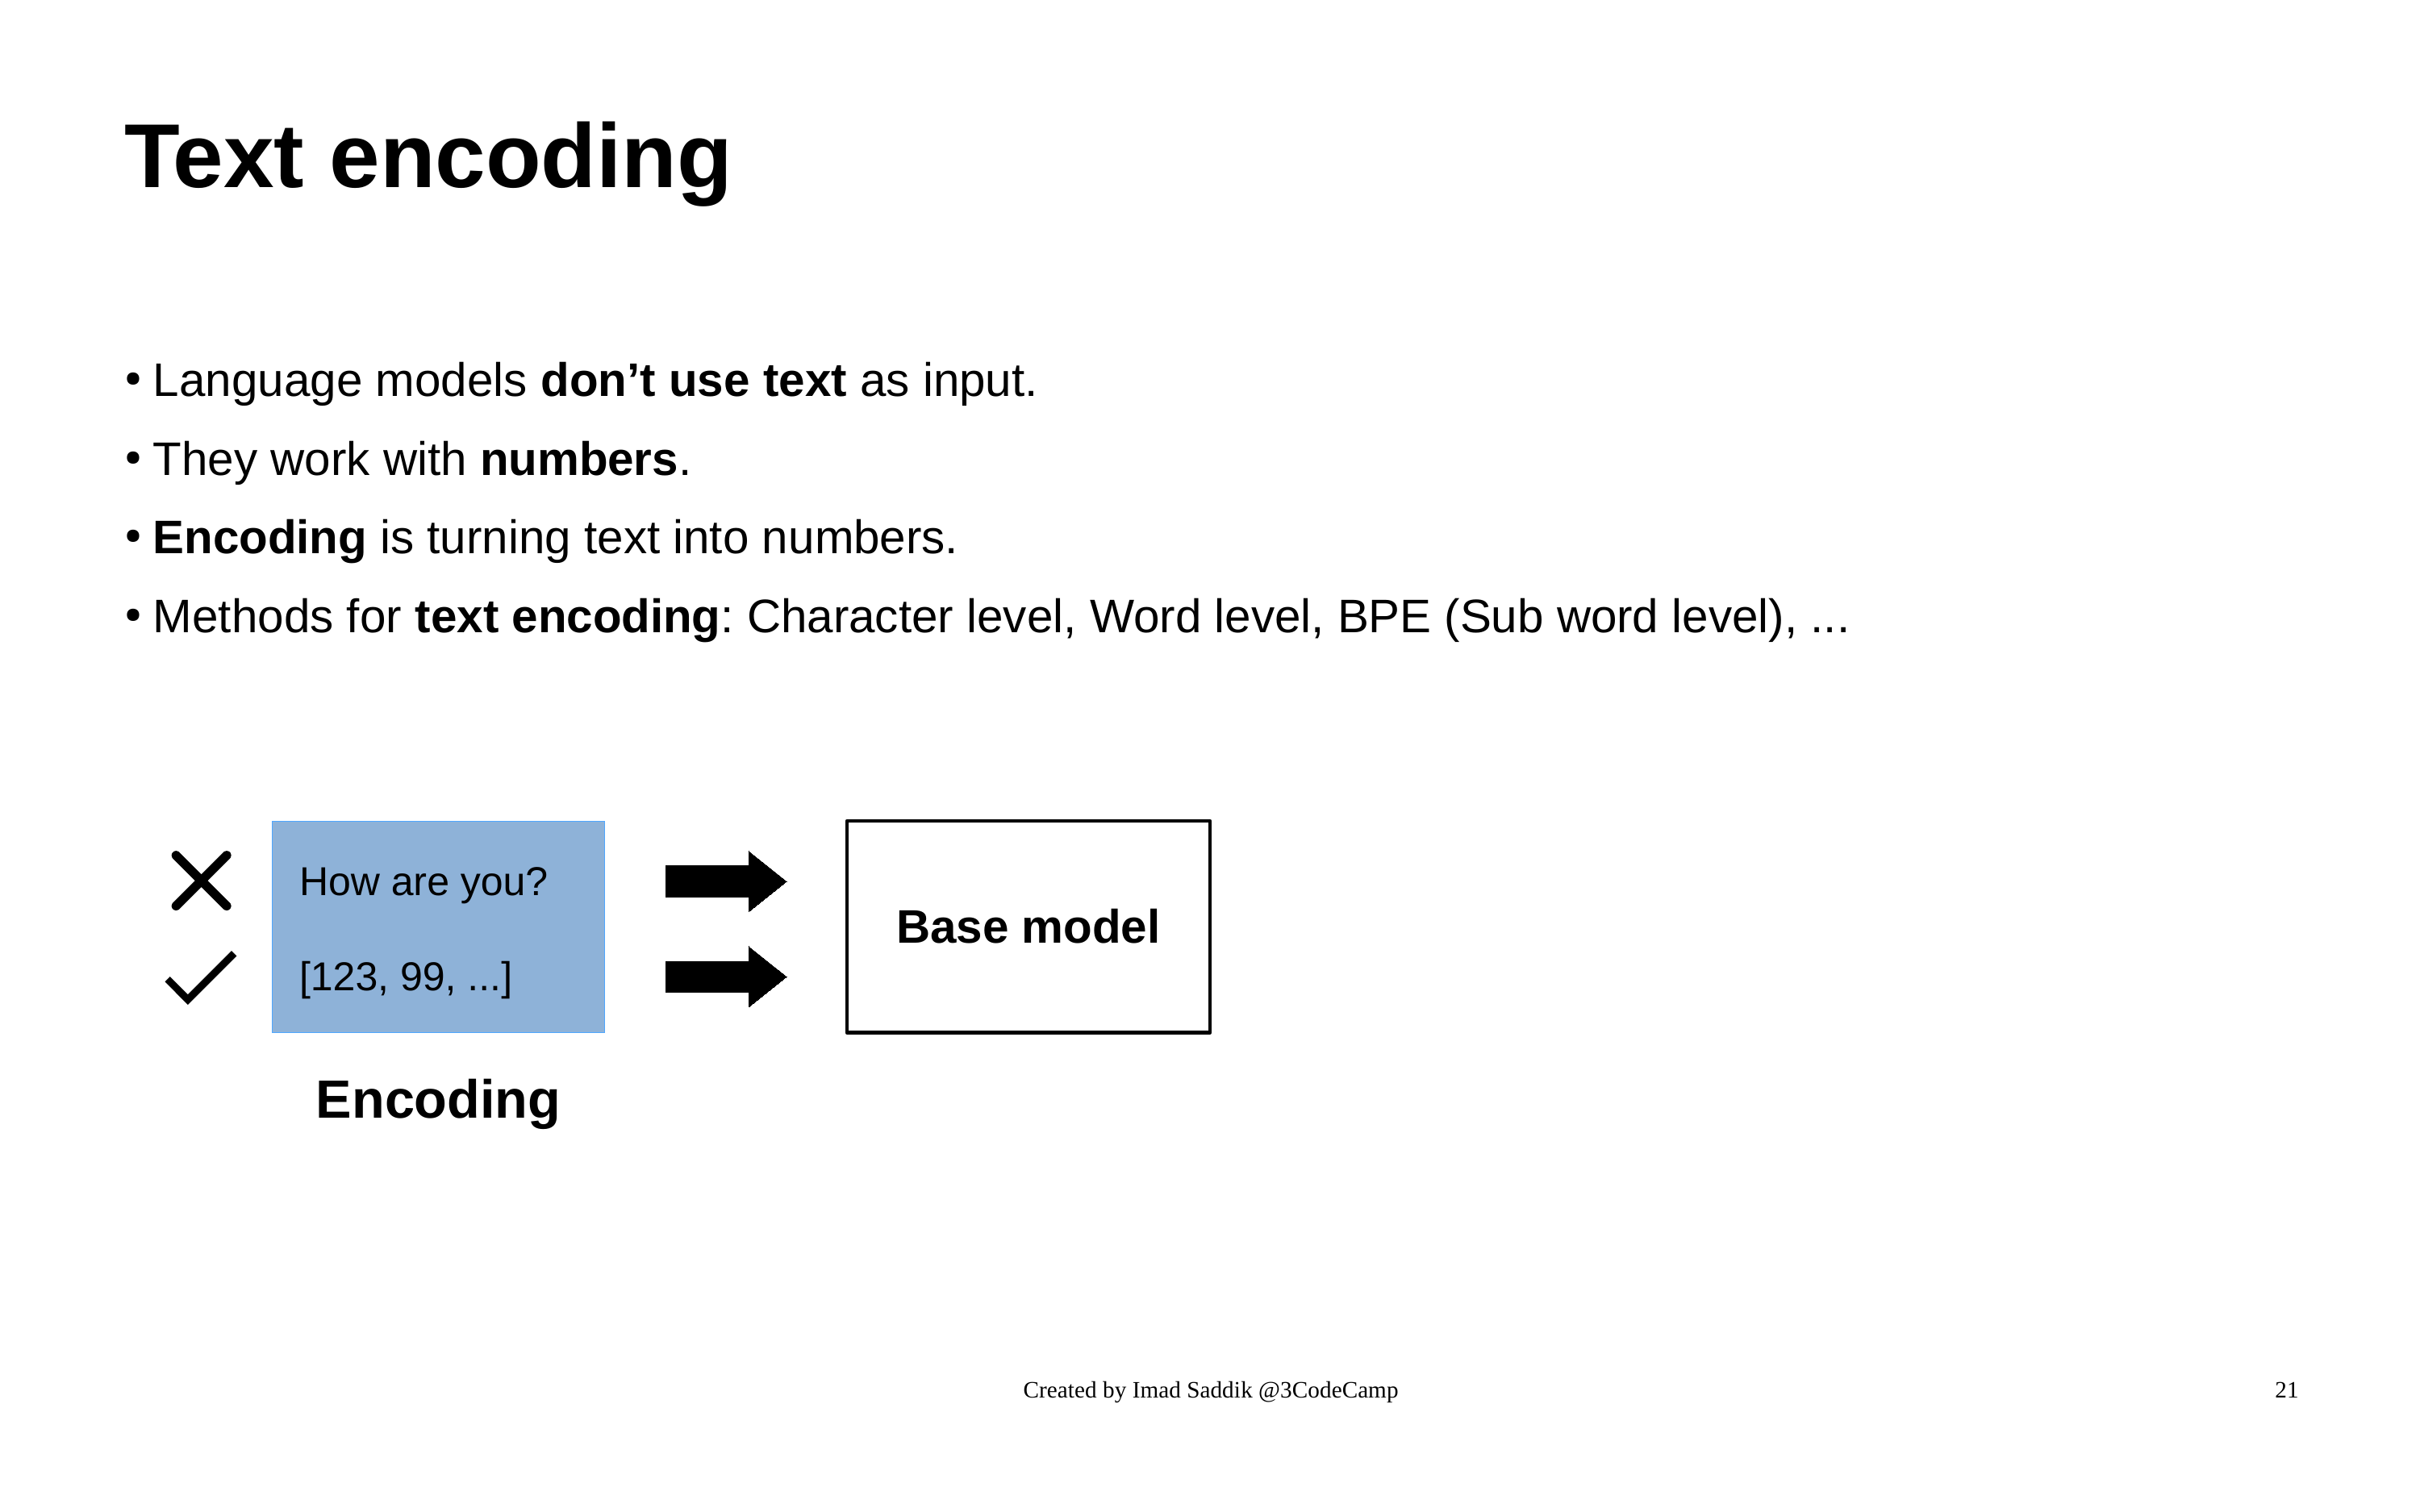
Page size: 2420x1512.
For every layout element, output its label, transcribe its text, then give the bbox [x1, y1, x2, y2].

text_box [666, 851, 787, 912]
picture [156, 835, 247, 927]
text_box Base model [877, 894, 1180, 960]
text_box [272, 821, 605, 1033]
picture [165, 942, 237, 1014]
text_box Language models don’t use text as input. They work with numbers. Encoding is turning text into numbers. Methods for text encoding: Character level, Word level, BPE (Sub word level), ... [112, 322, 1937, 727]
text_box Text encoding [112, 61, 1194, 251]
text_box Encoding [287, 1063, 590, 1135]
text_box How are you? [287, 852, 590, 910]
text_box [666, 946, 787, 1007]
text_box [123, 99, ...] [287, 948, 530, 1006]
